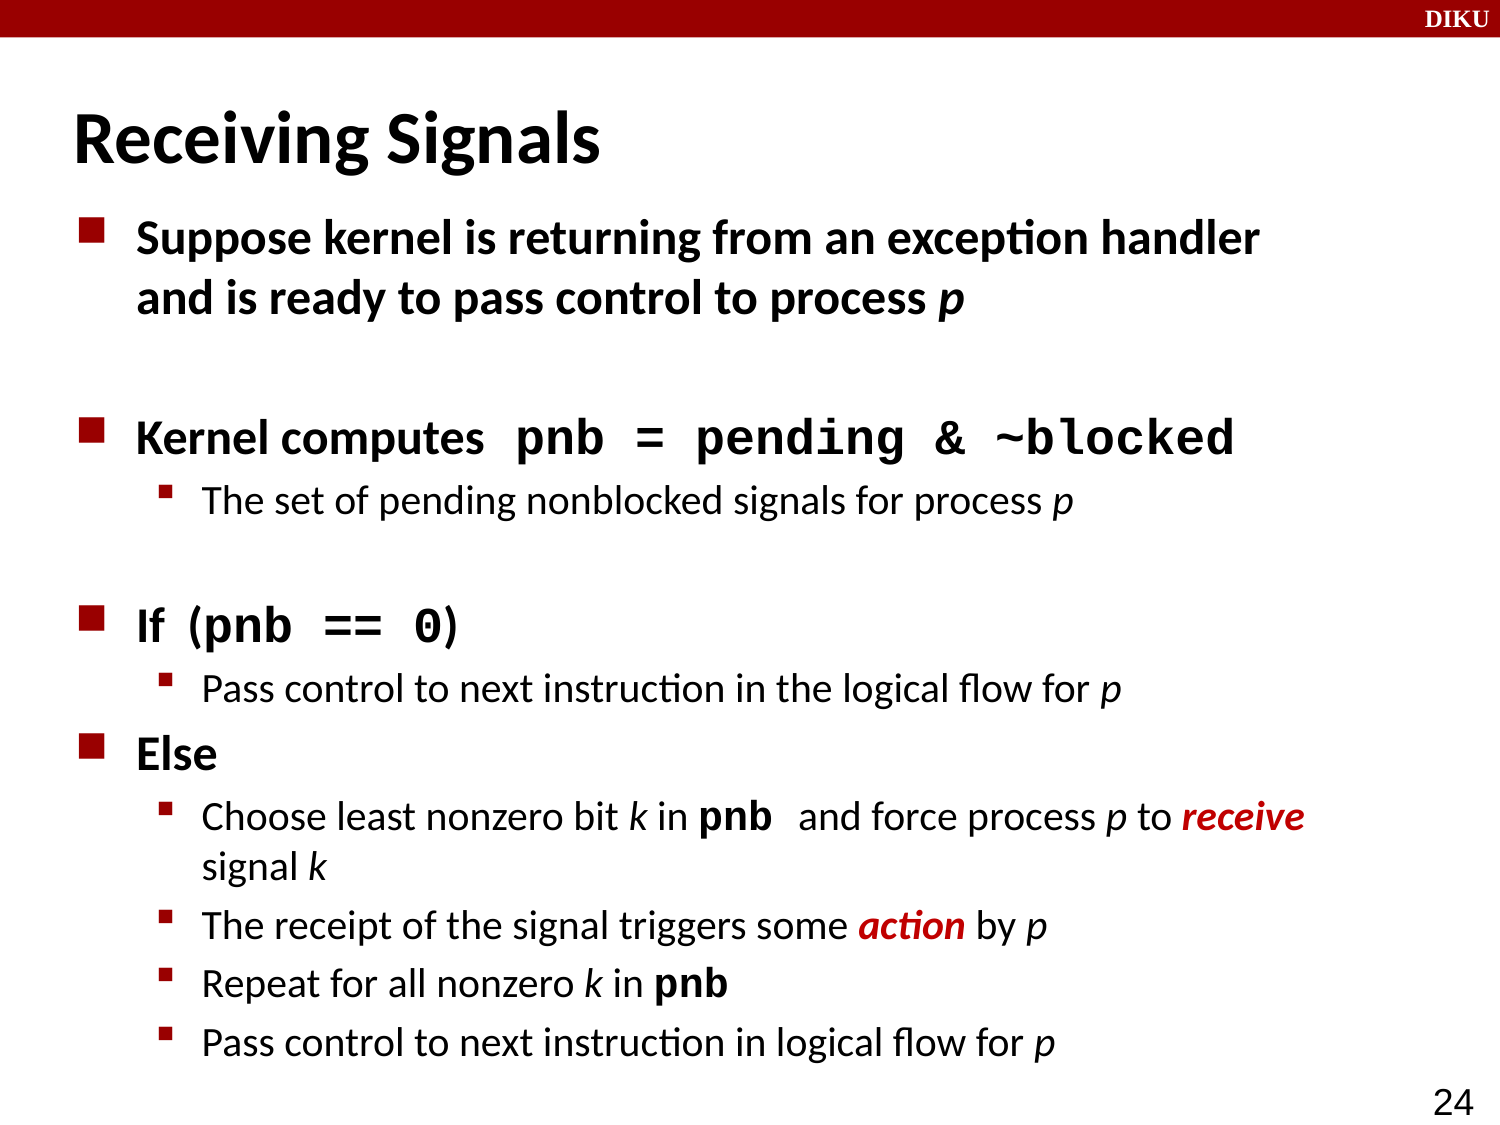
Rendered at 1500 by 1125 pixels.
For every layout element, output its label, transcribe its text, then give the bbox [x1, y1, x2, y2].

text_box Suppose kernel is returning from an exception handler and is ready to pass control to process p Kernel computes pnb = pending & ~blocked The set of pending nonblocked signals for process p If (pnb == 0) Pass control to next instruction in the logical flow for p Else Choose least nonzero bit k in pnb and force process p to receive signal k The receipt of the signal triggers some action by p Repeat for all nonzero k in pnb Pass control to next instruction in logical flow for p [65, 196, 1361, 1013]
text_box Receiving Signals [58, 71, 1304, 197]
